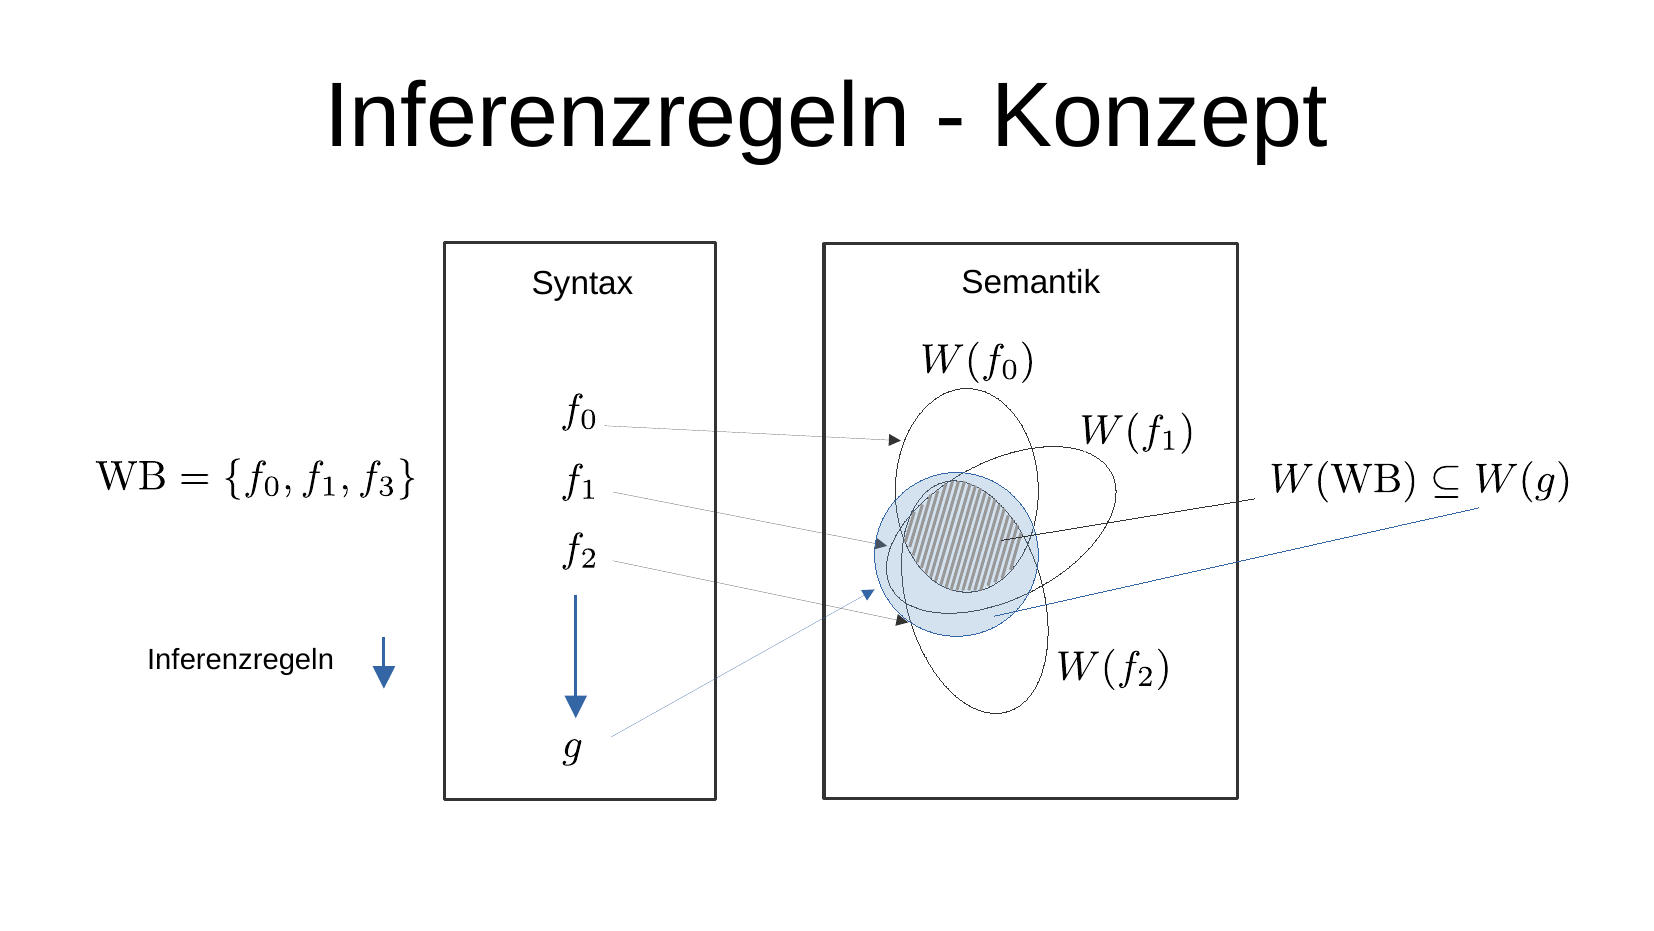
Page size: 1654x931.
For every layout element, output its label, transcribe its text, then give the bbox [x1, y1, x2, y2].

text_box [823, 605, 838, 617]
text_box [95, 458, 415, 500]
text_box [823, 243, 1238, 799]
text_box Syntax [516, 256, 695, 311]
text_box Semantik [946, 255, 1125, 313]
text_box [444, 242, 716, 800]
text_box [1271, 461, 1569, 503]
title Inferenzregeln - Konzept [82, 37, 1571, 193]
text_box Inferenzregeln [132, 635, 359, 684]
